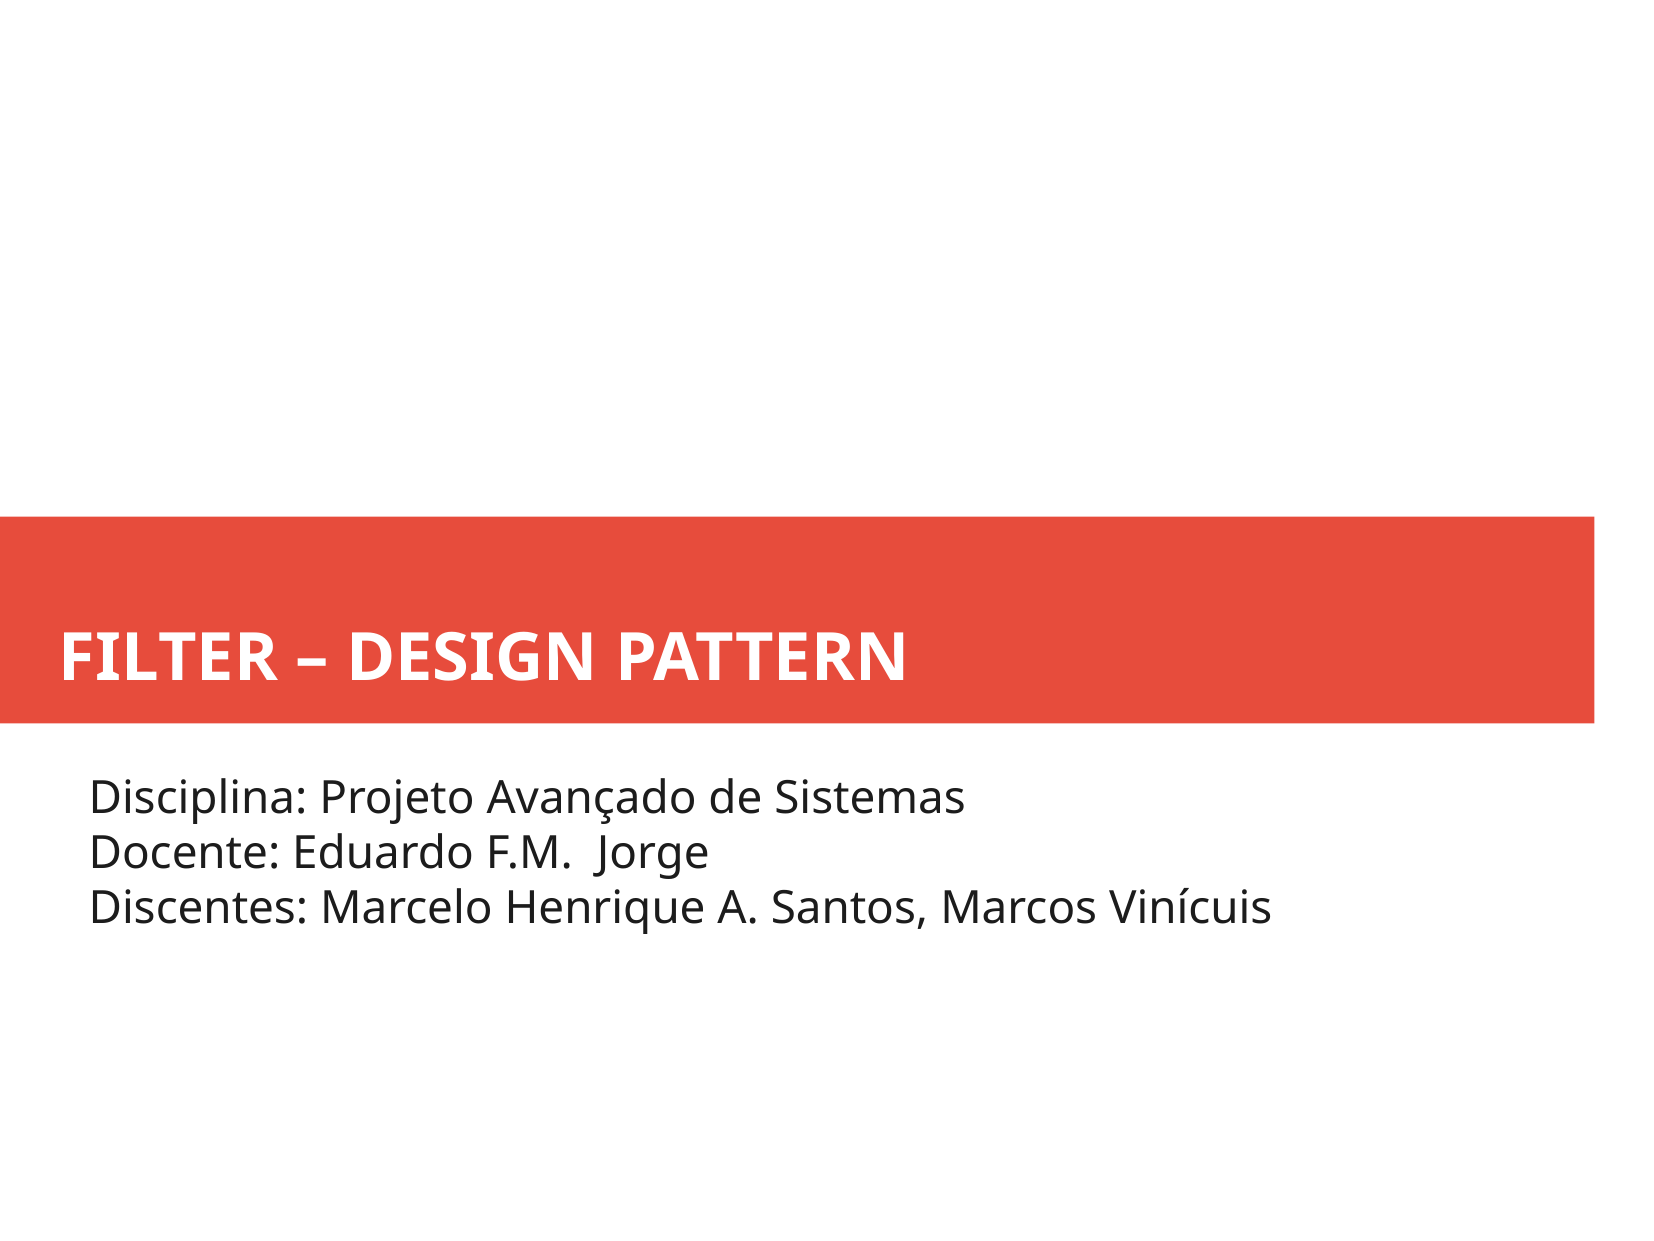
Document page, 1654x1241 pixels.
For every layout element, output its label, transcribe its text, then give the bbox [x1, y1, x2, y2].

text_box FILTER – DESIGN PATTERN [59, 546, 1595, 694]
text_box Disciplina: Projeto Avançado de Sistemas Docente: Eduardo F.M. Jorge Discentes: Marcelo Henrique A. Santos, Marcos Vinícuis [88, 767, 1595, 1181]
